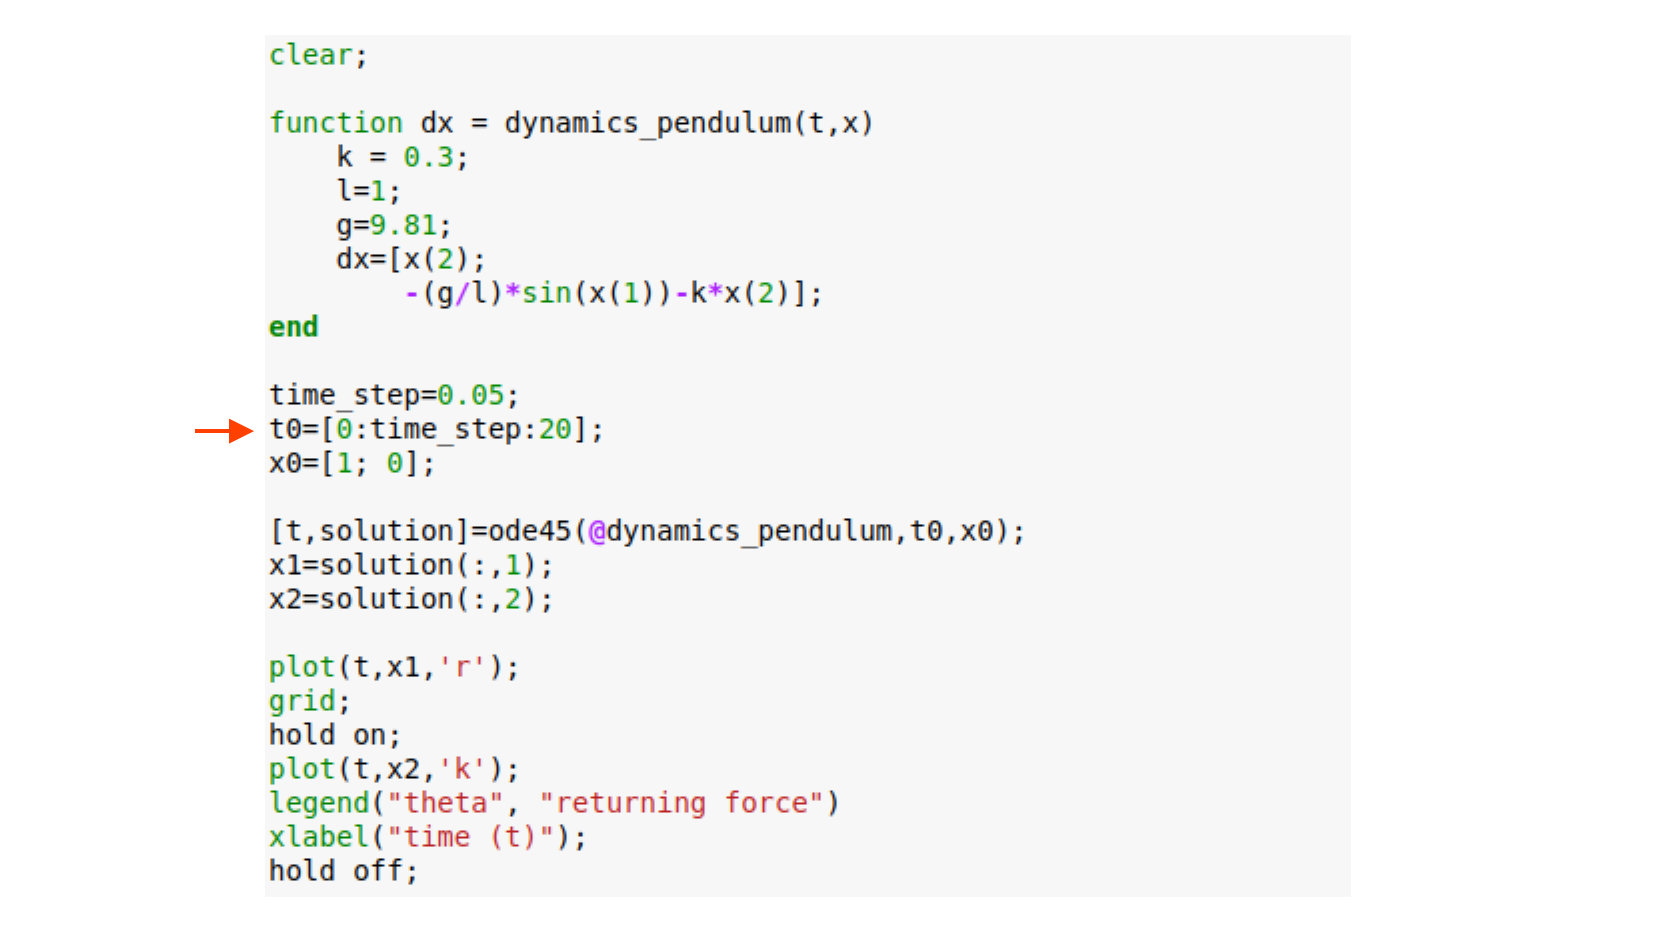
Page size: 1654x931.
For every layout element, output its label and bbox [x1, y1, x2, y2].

picture [265, 35, 1351, 897]
